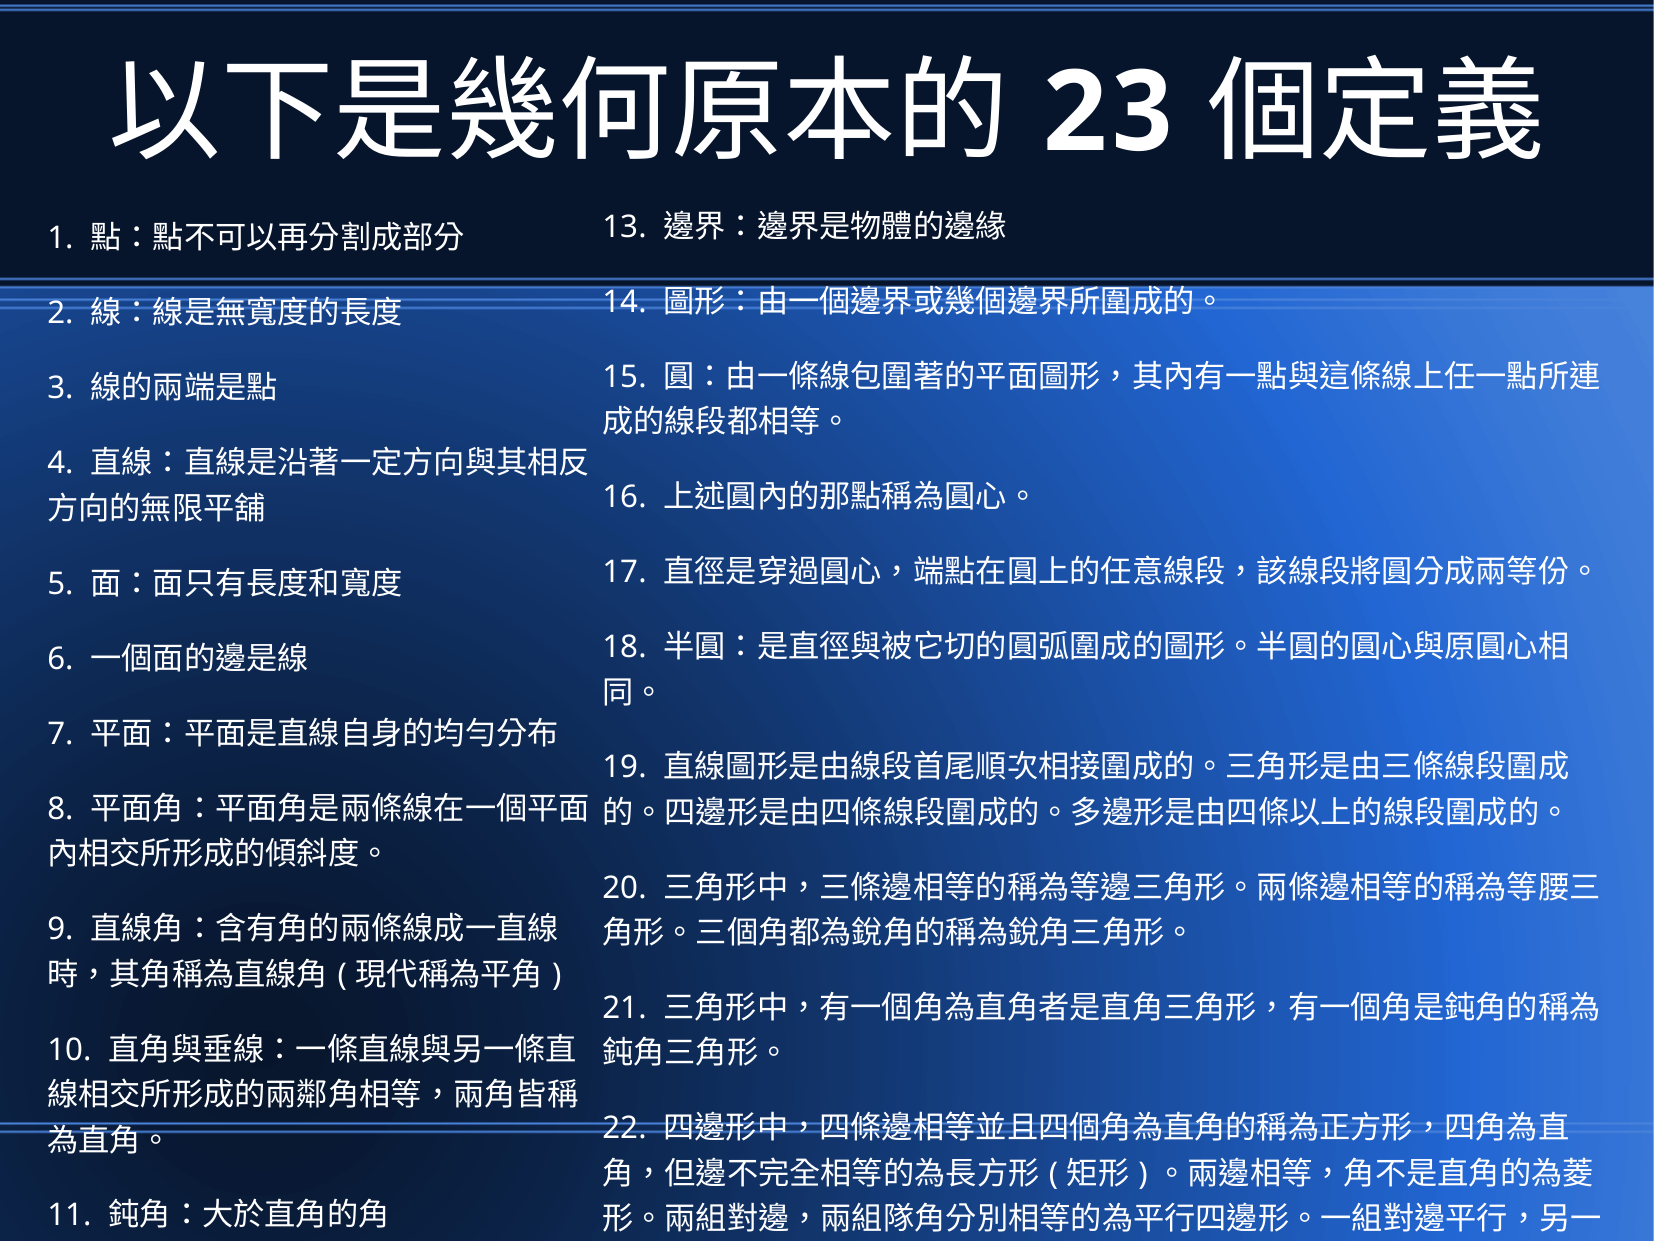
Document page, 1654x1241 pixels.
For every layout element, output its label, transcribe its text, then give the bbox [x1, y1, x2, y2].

list 1. 點：點不可以再分割成部分 2. 線：線是無寬度的長度 3. 線的兩端是點 4. 直線：直線是沿著一定方向與其相反方向的無限平舖 5. 面：面只有長度和寬度 6. 一個面的邊是線 7. 平面：平面是直線自身的均勻分布 8. 平面角：平面角是兩條線在一個平面內相交所形成的傾斜度。 9. 直線角：含有角的兩條線成一直線時，其角稱為直線角(現代稱為平角) 10. 直角與垂線：一條直線與另一條直線相交所形成的兩鄰角相等，兩角皆稱為直角。 11. 鈍角：大於直角的角 12. 銳角：小於直角的角 [47, 212, 591, 1175]
picture [0, 0, 1654, 1241]
title 以下是幾何原本的23個定義 [82, 33, 1571, 170]
list 13. 邊界：邊界是物體的邊緣 14. 圖形：由一個邊界或幾個邊界所圍成的。 15. 圓：由一條線包圍著的平面圖形，其內有一點與這條線上任一點所連成的線段都相等。 16. 上述圓內的那點稱為圓心。 17. 直徑是穿過圓心，端點在圓上的任意線段，該線段將圓分成兩等份。 18. 半圓：是直徑與被它切的圓弧圍成的圖形。半圓的圓心與原圓心相同。 19. 直線圖形是由線段首尾順次相接圍成的。三角形是由三條線段圍成的。四邊形是由四條線段圍成的。多邊形是由四條以上的線段圍成的。 20. 三角形中，三條邊相等的稱為等邊三角形。兩條邊相等的稱為等腰三角形。三個角都為銳角的稱為銳角三角形。 21. 三角形中，有一個角為直角者是直角三角形，有一個角是鈍角的稱為鈍角三角形。 22. 四邊形中，四條邊相等並且四個角為直角的稱為正方形，四角為直角，但邊不完全相等的為長方形(矩形)。兩邊相等，角不是直角的為菱形。兩組對邊，兩組隊角分別相等的為平行四邊形。一組對邊平行，另一組對邊不平行的稱為梯形。 23. 平行直線：在同一平面內向兩端無限延長不能相交的直線。 [602, 200, 1607, 1209]
